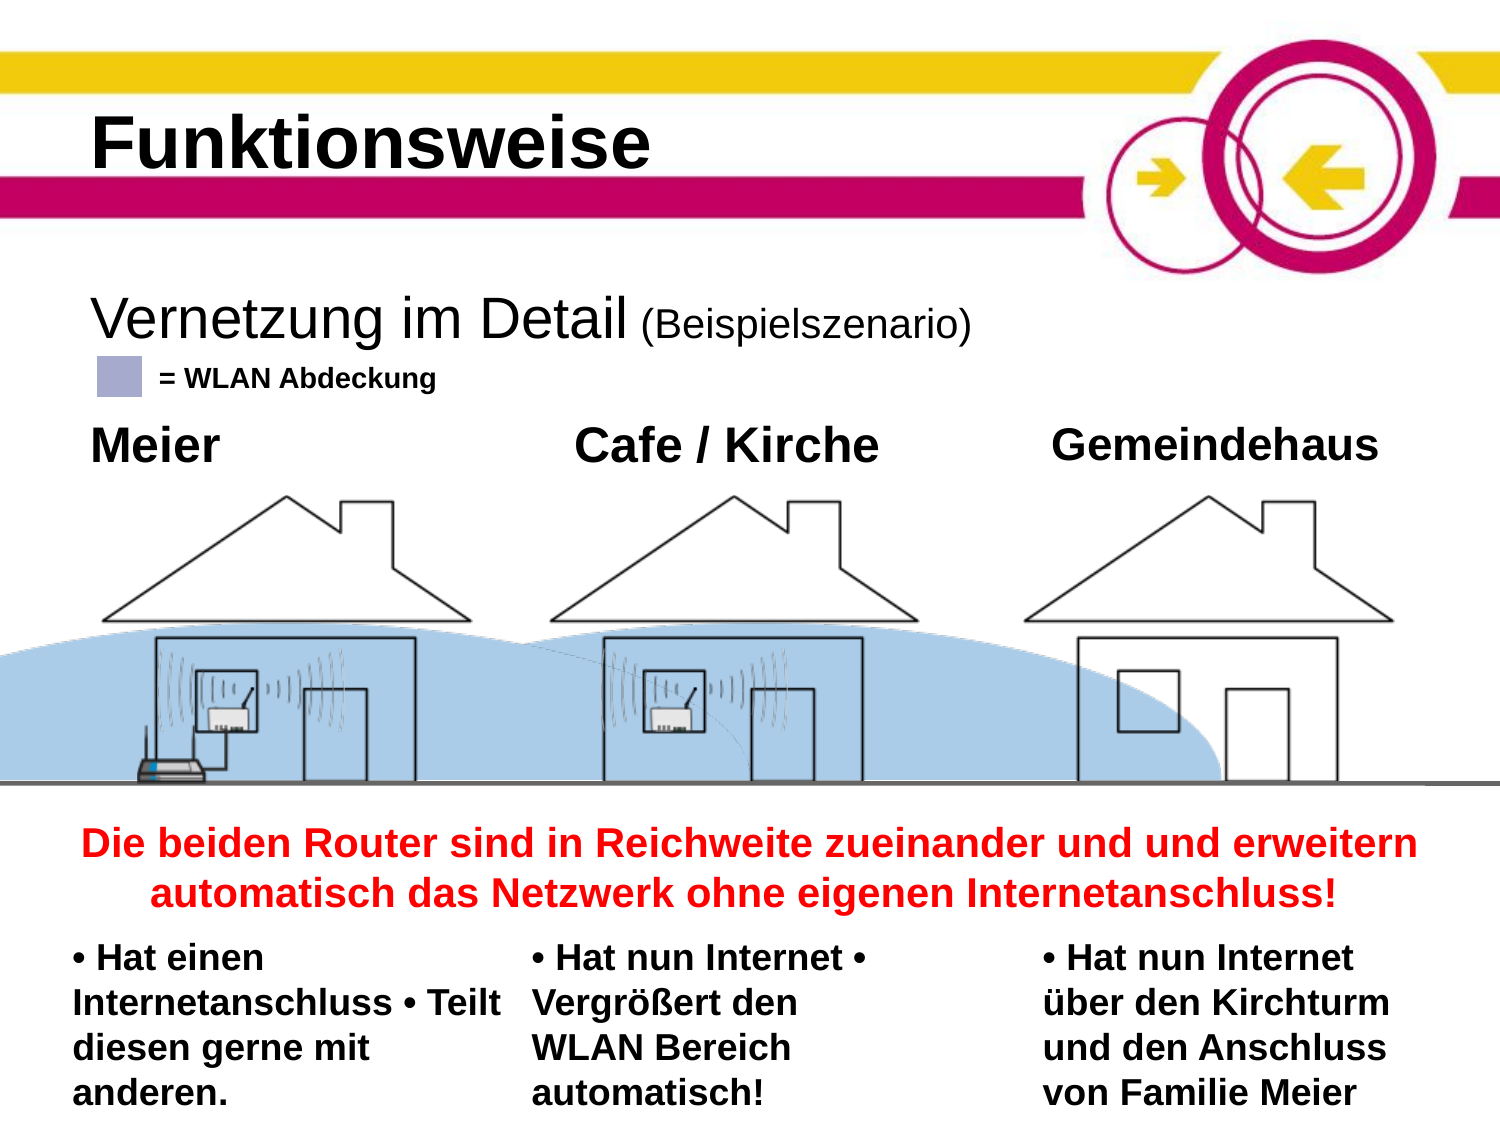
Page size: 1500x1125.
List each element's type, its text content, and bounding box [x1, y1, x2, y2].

text_box = WLAN Abdeckung [144, 333, 636, 420]
text_box Gemeindehaus [1036, 397, 1406, 485]
text_box Die beiden Router sind in Reichweite zueinander und und erweitern automatisch das Netzwerk ohne eigenen Internetanschluss! [0, 800, 1500, 913]
text_box Cafe / Kirche [559, 397, 957, 485]
text_box Funktionsweise [75, 11, 1425, 200]
text_box [97, 356, 142, 397]
text_box • Hat nun Internet über den Kirchturm und den Anschluss von Familie Meier [1027, 918, 1425, 1125]
text_box Vernetzung im Detail (Beispielszenario) [75, 252, 1425, 365]
text_box • Hat einen Internetanschluss • Teilt diesen gerne mit anderen. [57, 918, 516, 1125]
picture [0, 495, 1395, 784]
text_box Meier [75, 397, 383, 485]
text_box • Hat nun Internet • Vergrößert den WLAN Bereich automatisch! [516, 918, 905, 1125]
